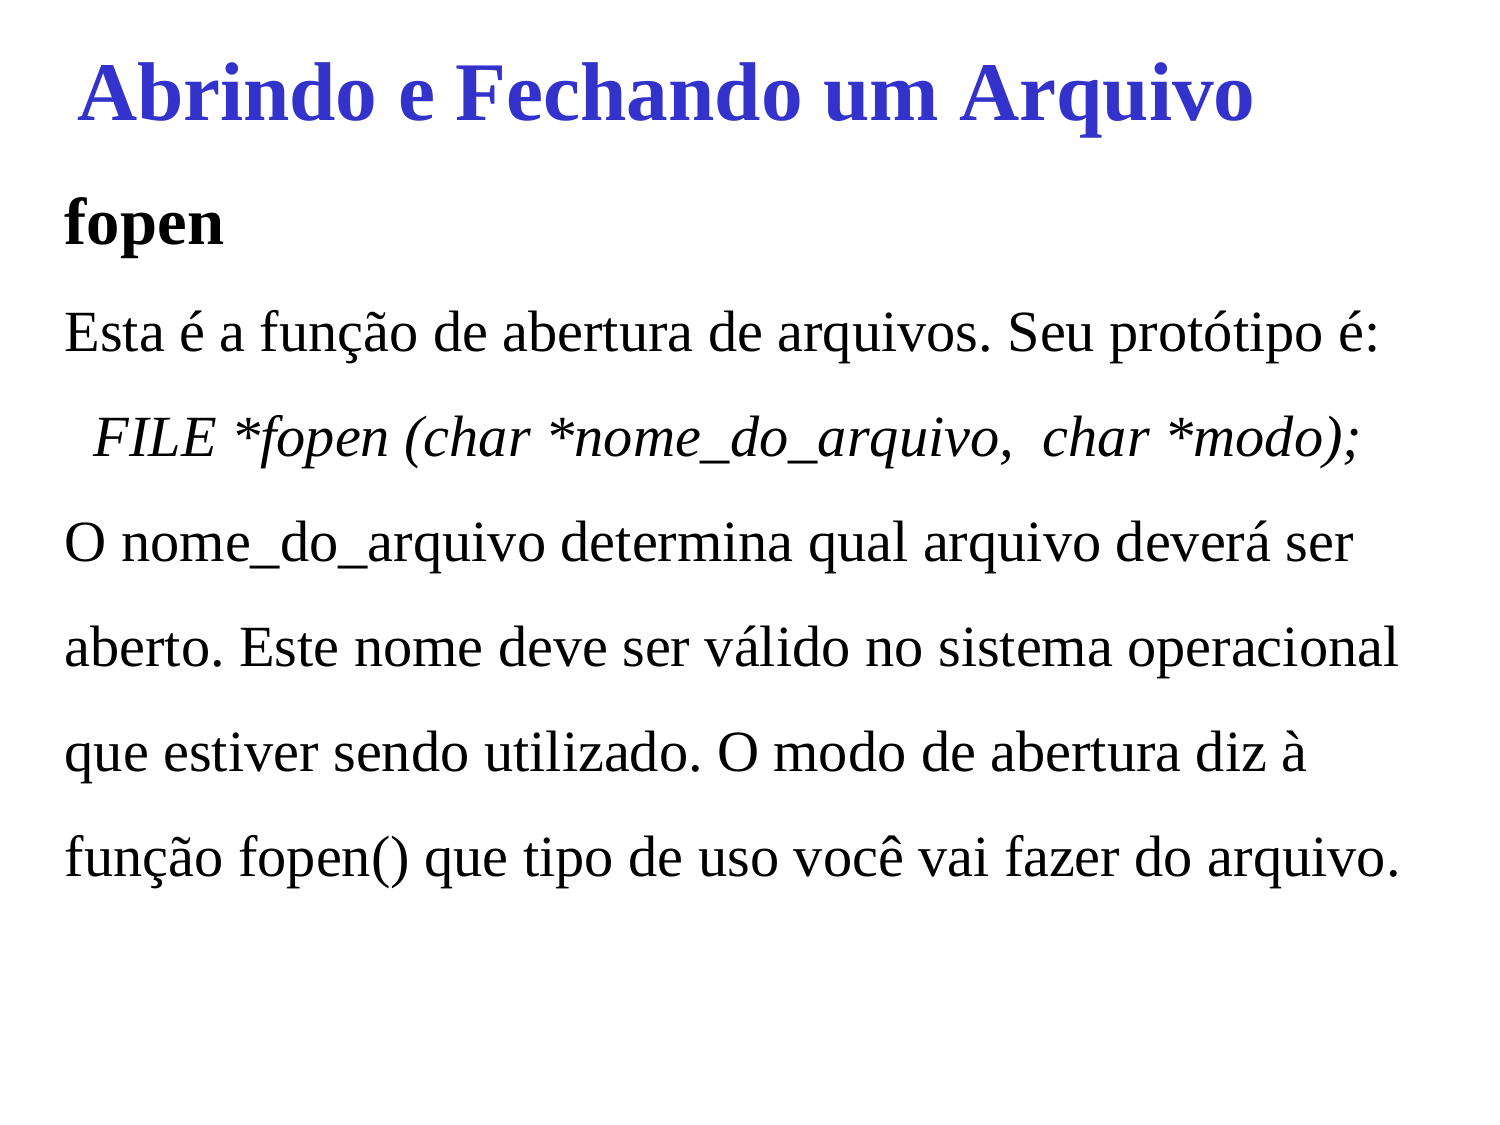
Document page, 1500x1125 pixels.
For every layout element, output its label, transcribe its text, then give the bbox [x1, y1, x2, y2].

text_box fopen Esta é a função de abertura de arquivos. Seu protótipo é: FILE *fopen (char *nome_do_arquivo, char *modo); O nome_do_arquivo determina qual arquivo deverá ser aberto. Este nome deve ser válido no sistema operacional que estiver sendo utilizado. O modo de abertura diz à função fopen() que tipo de uso você vai fazer do arquivo. [49, 130, 1431, 896]
text_box Abrindo e Fechando um Arquivo [62, 29, 1272, 146]
